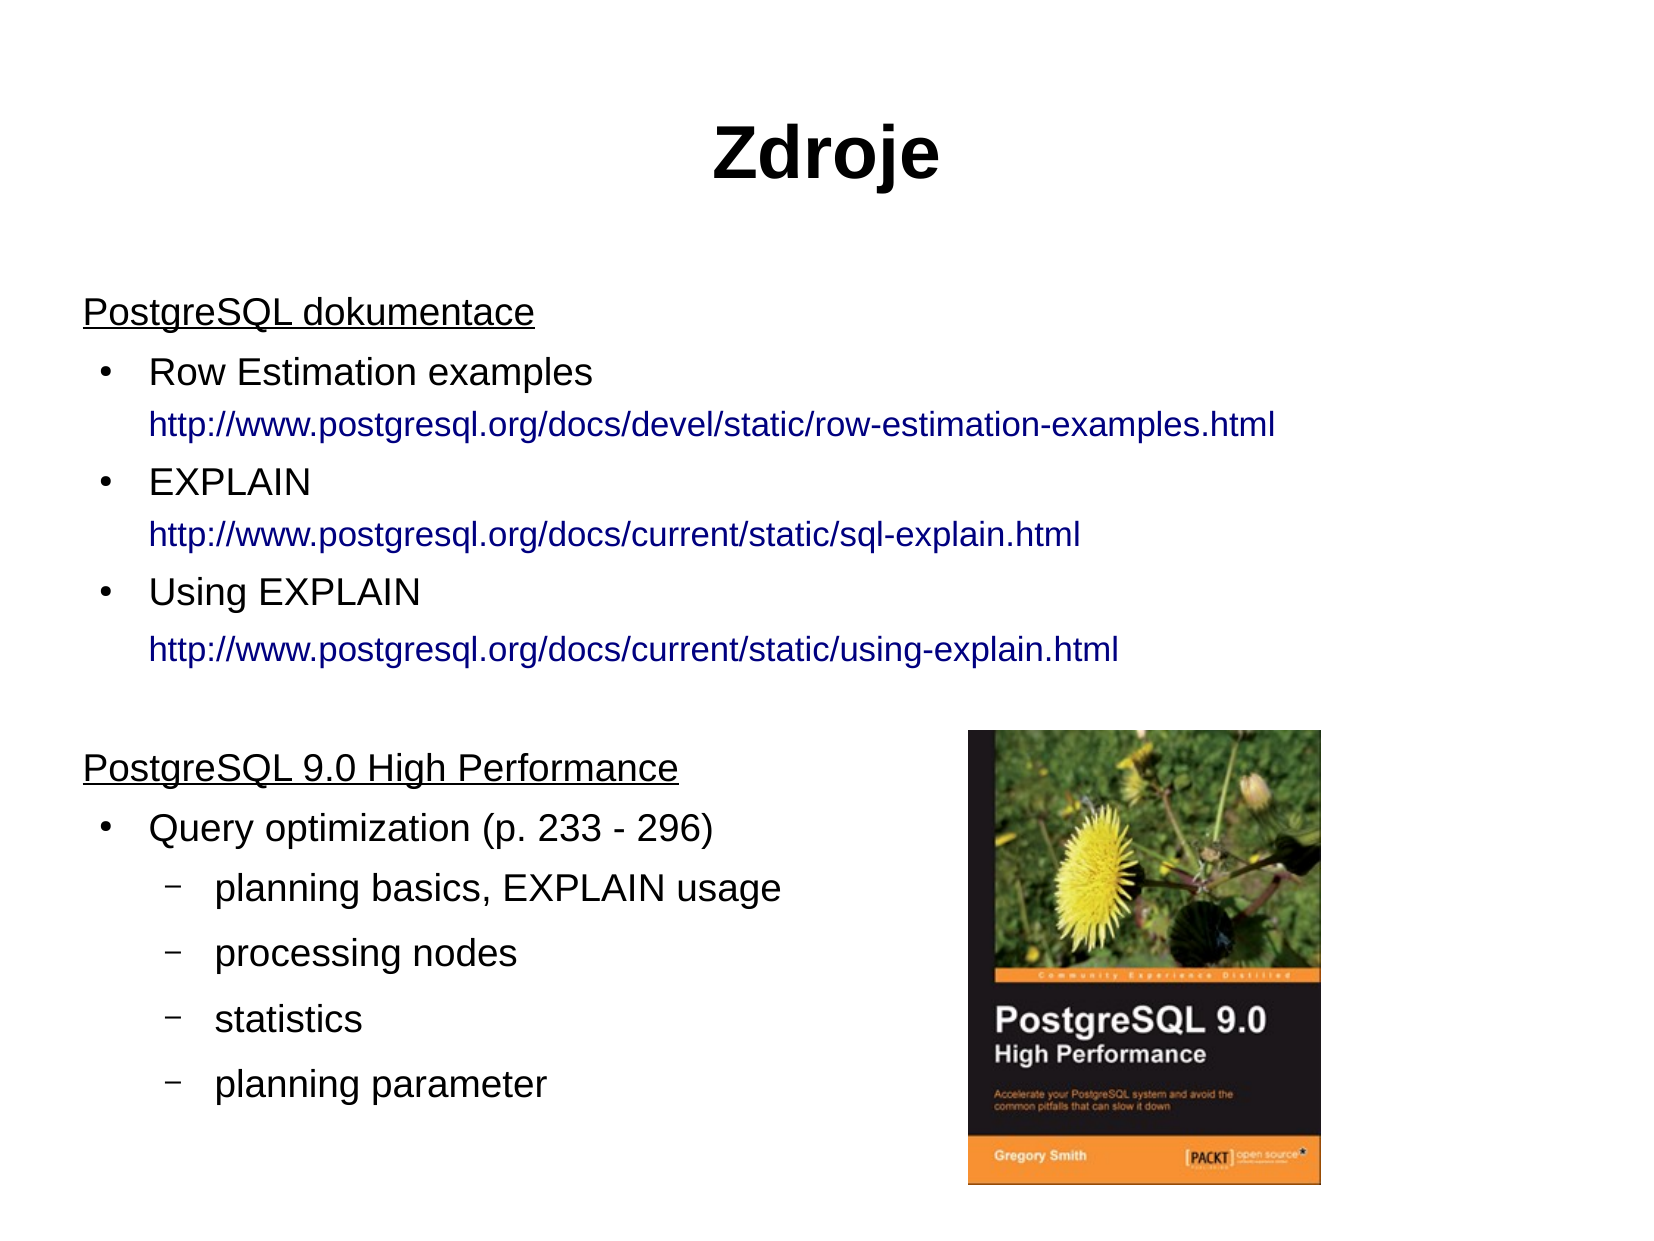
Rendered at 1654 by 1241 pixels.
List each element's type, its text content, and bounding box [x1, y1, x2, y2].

title Zdroje [82, 49, 1571, 257]
list PostgreSQL dokumentace Row Estimation examples http://www.postgresql.org/docs/devel/static/row-estimation-examples.html EXPLAIN http://www.postgresql.org/docs/current/static/sql-explain.html Using EXPLAIN http://www.postgresql.org/docs/current/static/using-explain.html PostgreSQL 9.0 High Performance Query optimization (p. 233 - 296) planning basics, EXPLAIN usage processing nodes statistics planning parameter [82, 290, 1538, 1111]
picture [968, 730, 1321, 1186]
